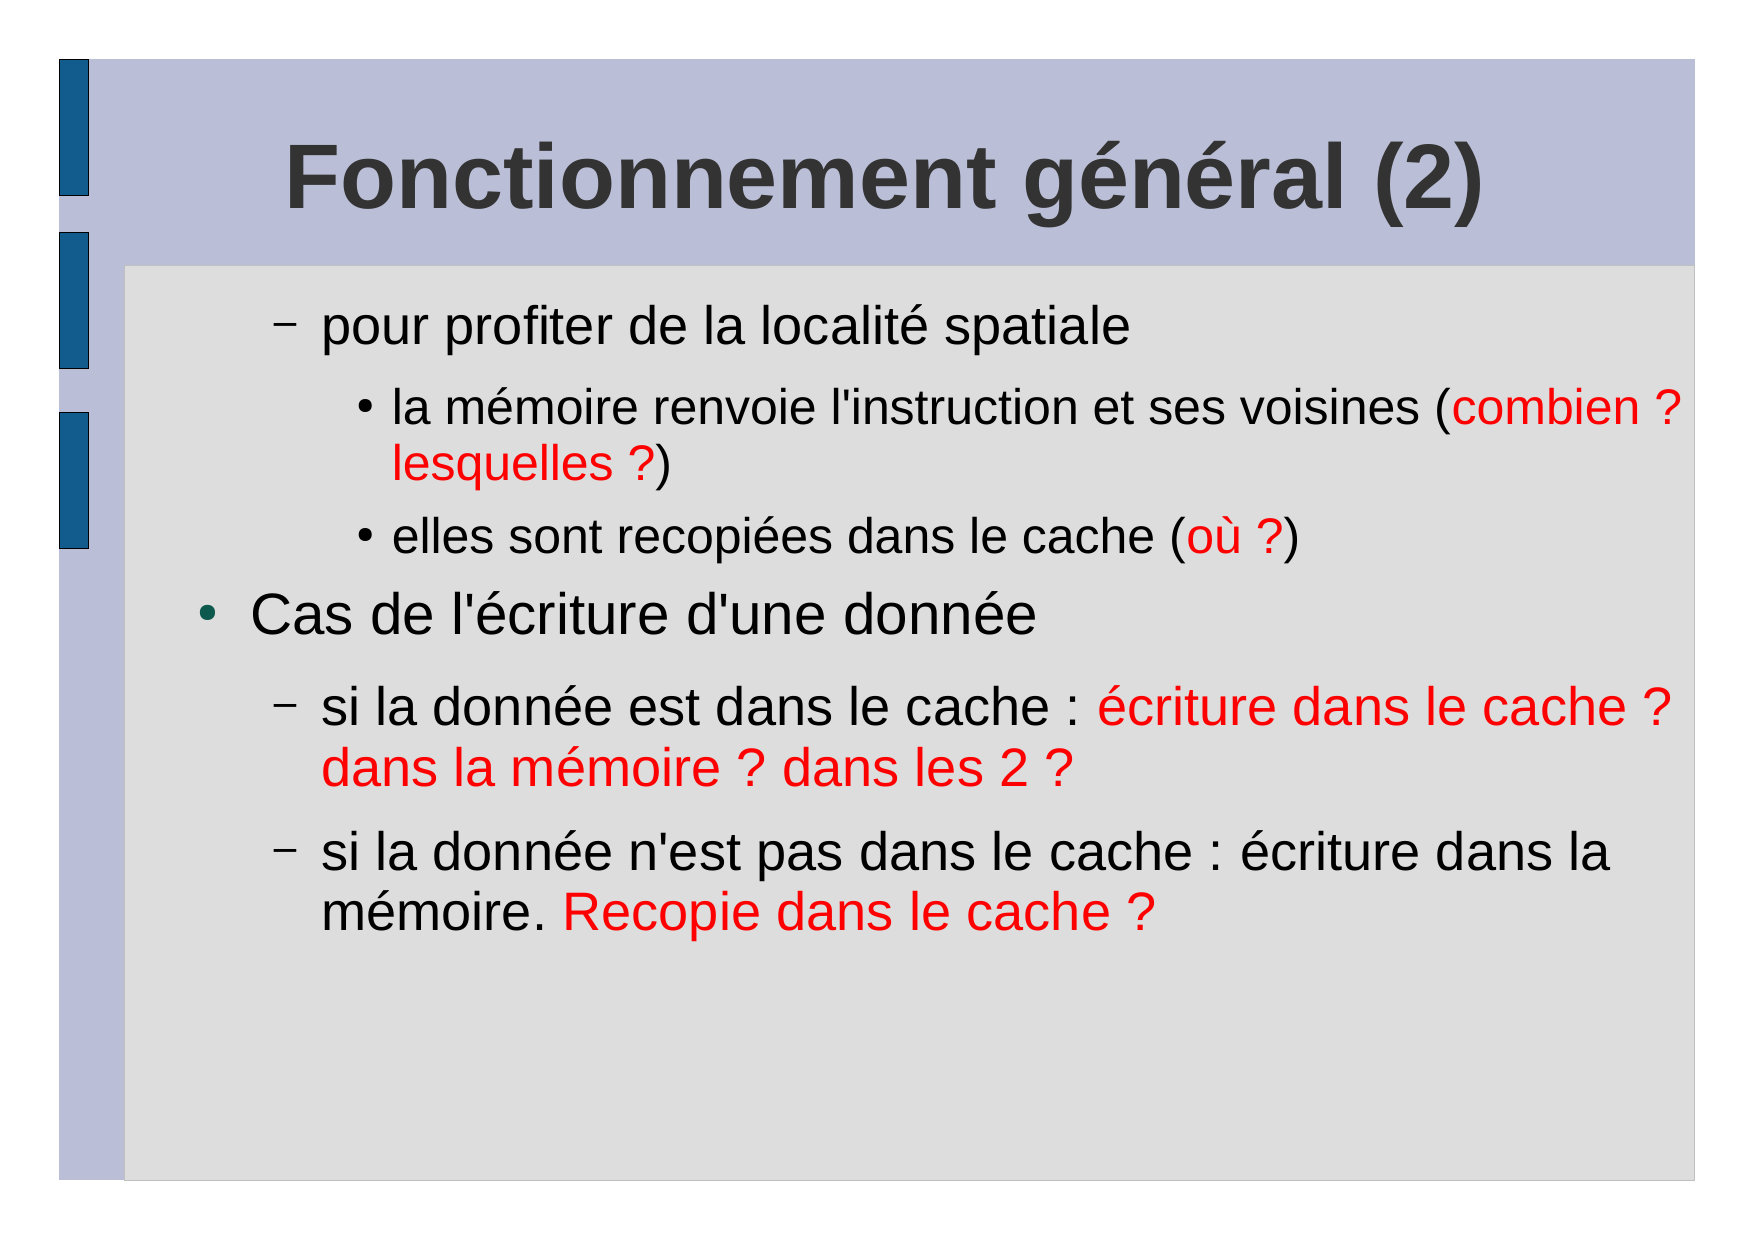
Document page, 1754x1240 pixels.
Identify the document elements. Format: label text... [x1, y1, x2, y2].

title Fonctionnement général (2) [118, 88, 1654, 266]
list pour profiter de la localité spatiale la mémoire renvoie l'instruction et ses voisines (combien ? lesquelles ?) elles sont recopiées dans le cache (où ?) Cas de l'écriture d'une donnée si la donnée est dans le cache : écriture dans le cache ?dans la mémoire ? dans les 2 ? si la donnée n'est pas dans le cache : écriture dans la mémoire. Recopie dans le cache ? [179, 295, 1684, 1093]
